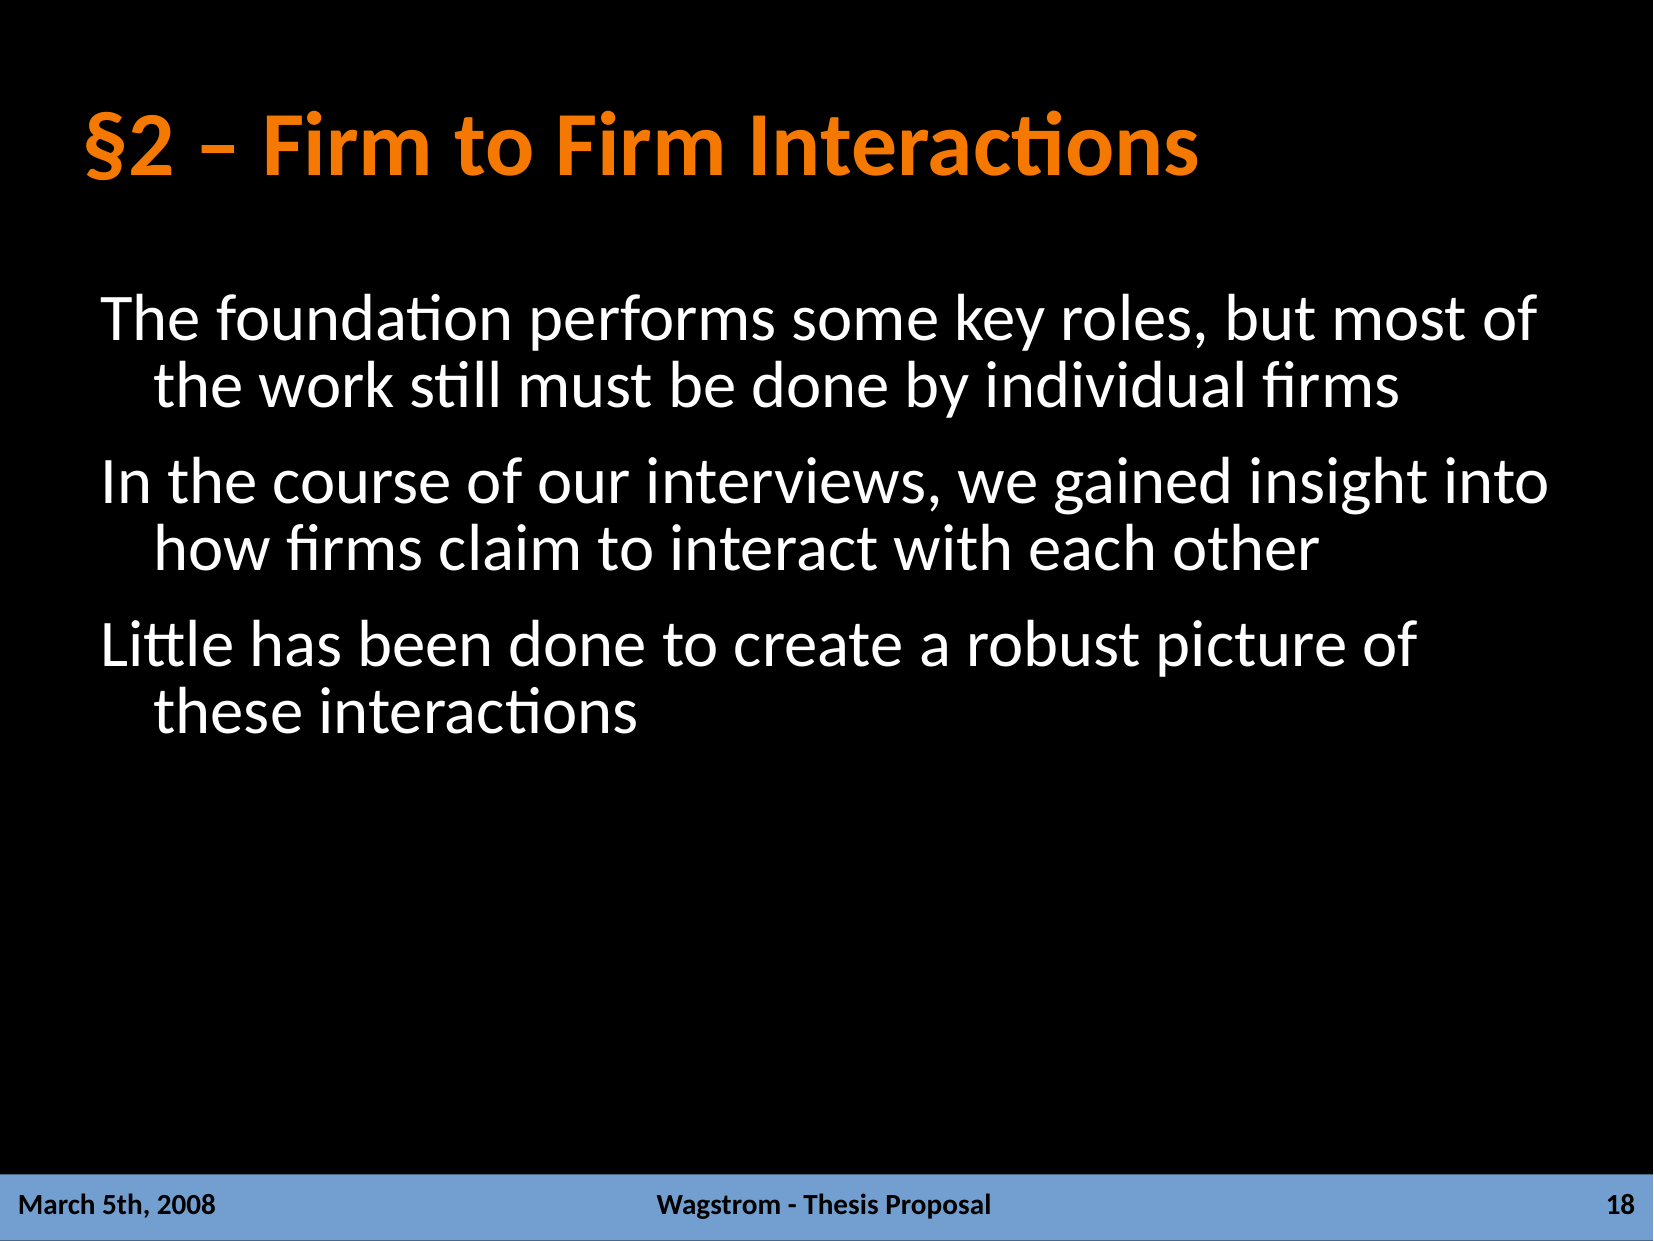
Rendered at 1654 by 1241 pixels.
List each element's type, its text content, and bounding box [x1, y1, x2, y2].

list The foundation performs some key roles, but most of the work still must be done by individual firms In the course of our interviews, we gained insight into how firms claim to interact with each other Little has been done to create a robust picture of these interactions [82, 290, 1571, 1095]
title §2 – Firm to Firm Interactions [82, 49, 1571, 257]
